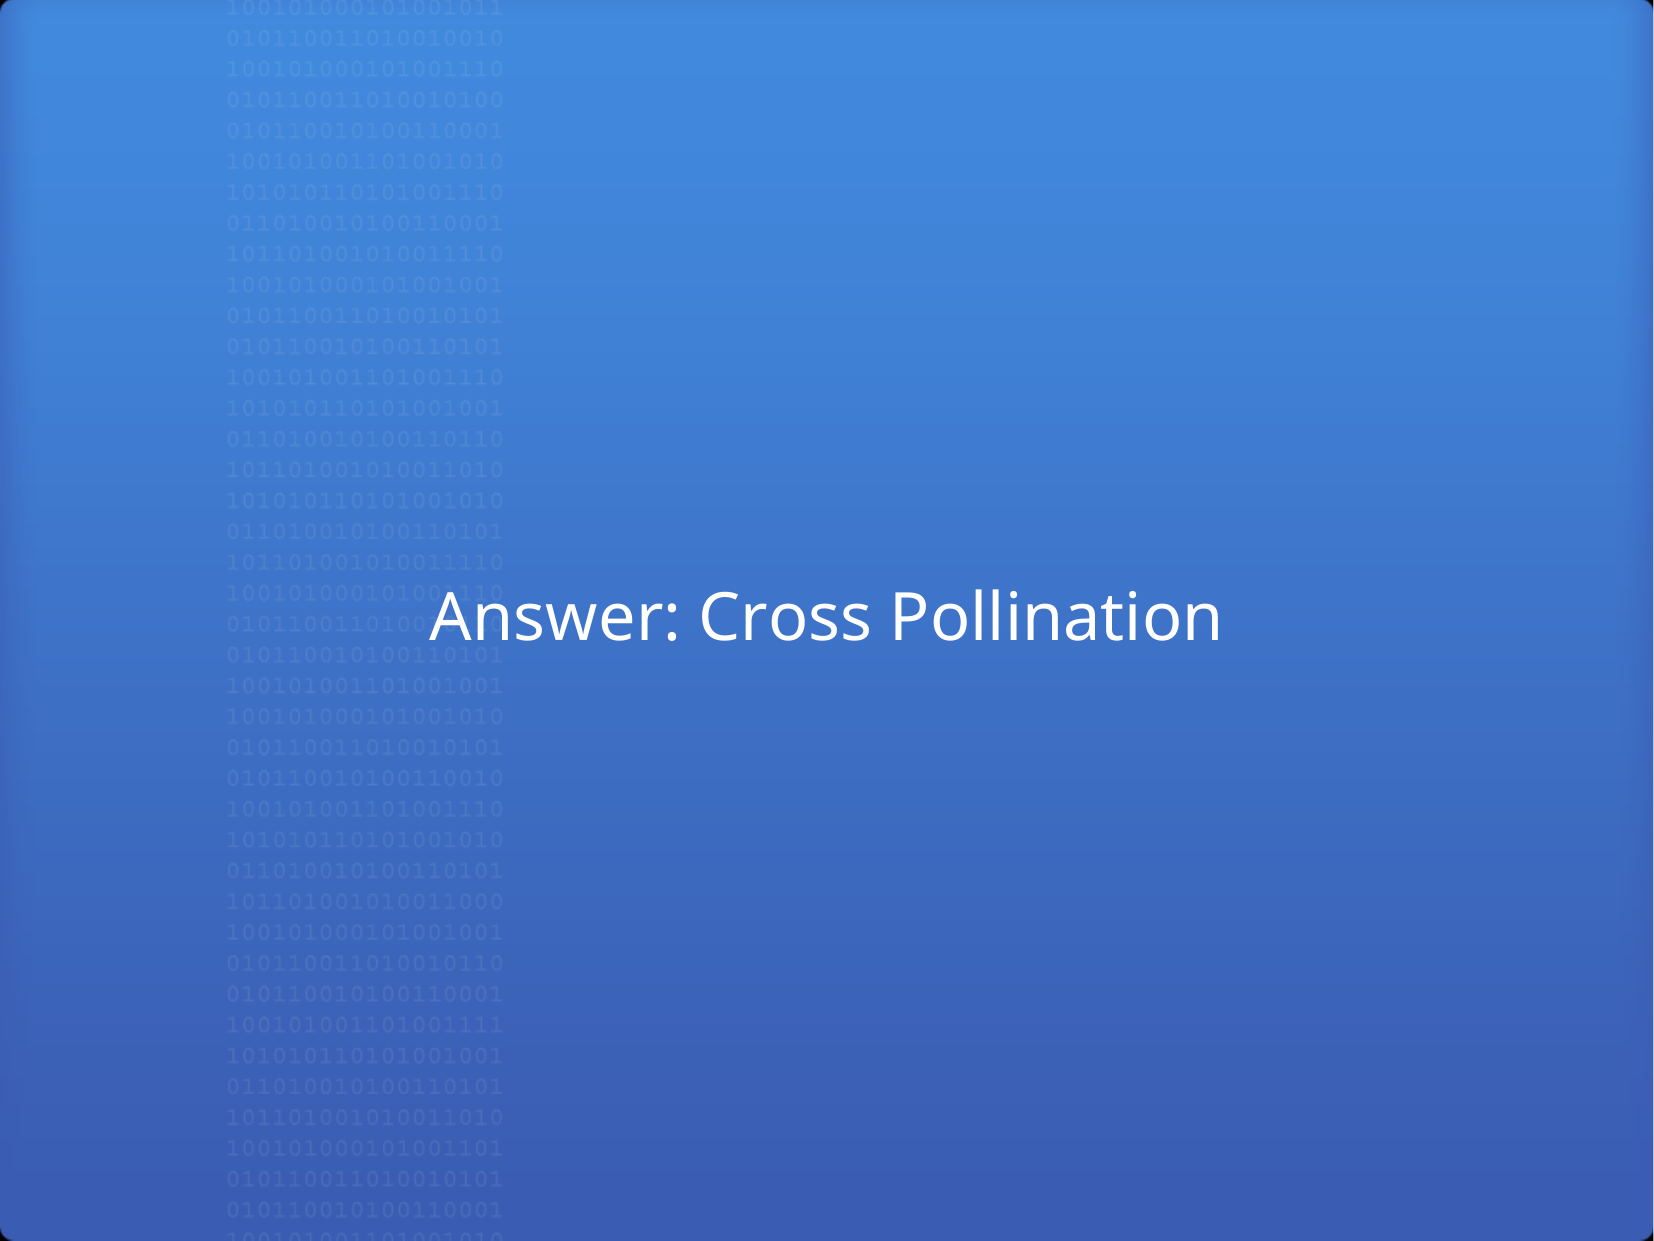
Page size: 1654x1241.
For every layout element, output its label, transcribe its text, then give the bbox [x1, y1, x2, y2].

subtitle Answer: Cross Pollination [121, 110, 1534, 1119]
picture [0, 0, 1654, 1241]
